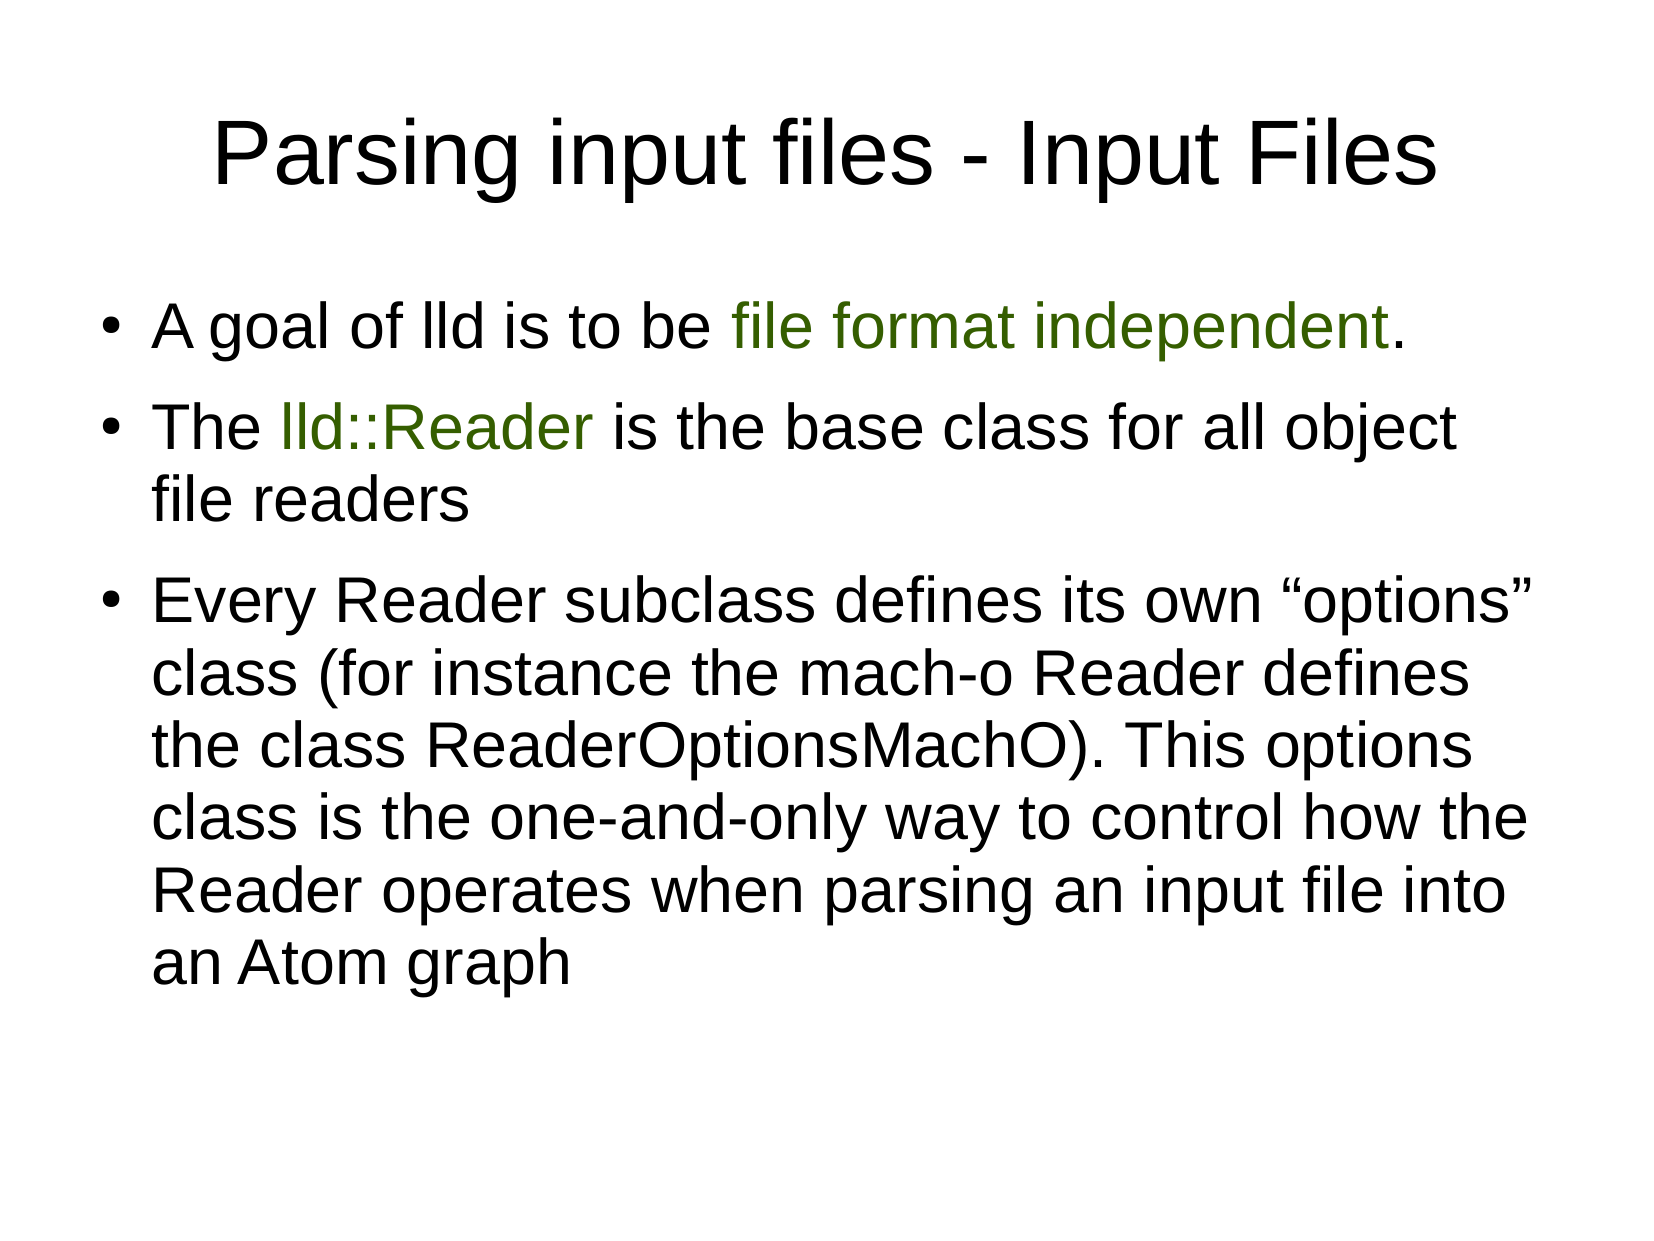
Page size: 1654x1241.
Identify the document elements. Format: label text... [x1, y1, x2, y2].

title Parsing input files - Input Files [82, 49, 1571, 257]
list A goal of lld is to be file format independent. The lld::Reader is the base class for all object file readers Every Reader subclass defines its own “options” class (for instance the mach-o Reader defines the class ReaderOptionsMachO). This options class is the one-and-only way to control how the Reader operates when parsing an input file into an Atom graph [82, 290, 1538, 1010]
